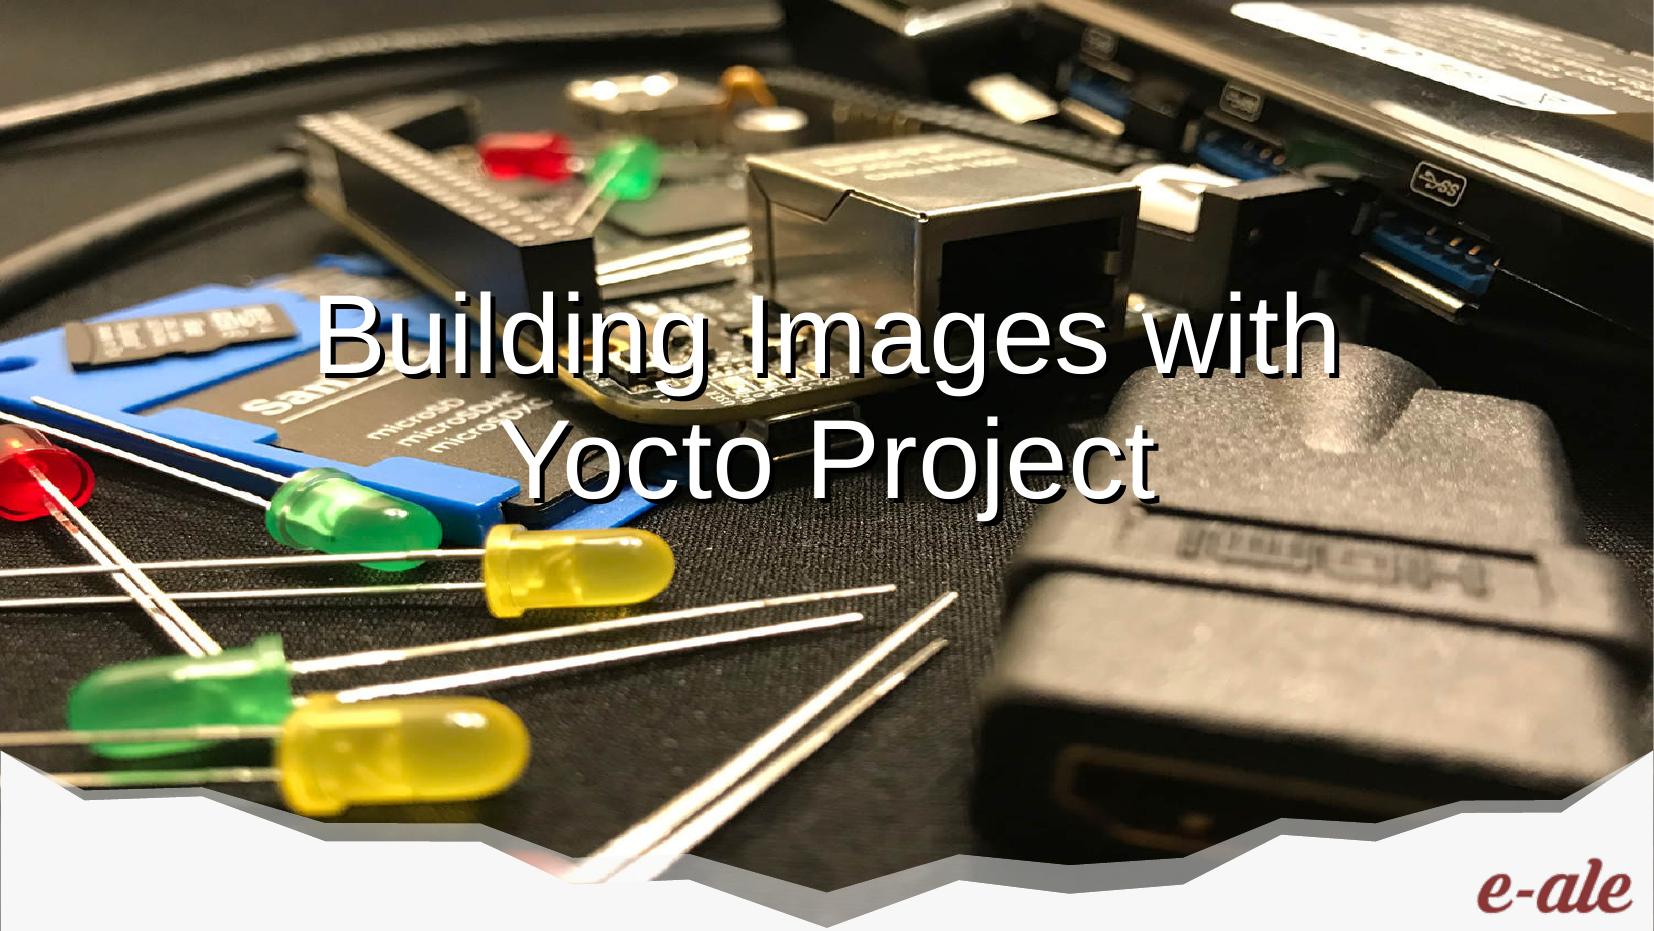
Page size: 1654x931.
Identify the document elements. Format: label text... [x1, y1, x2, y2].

picture [0, 0, 1654, 892]
subtitle Building Images with Yocto Project [82, 37, 1571, 758]
picture [1475, 856, 1636, 916]
